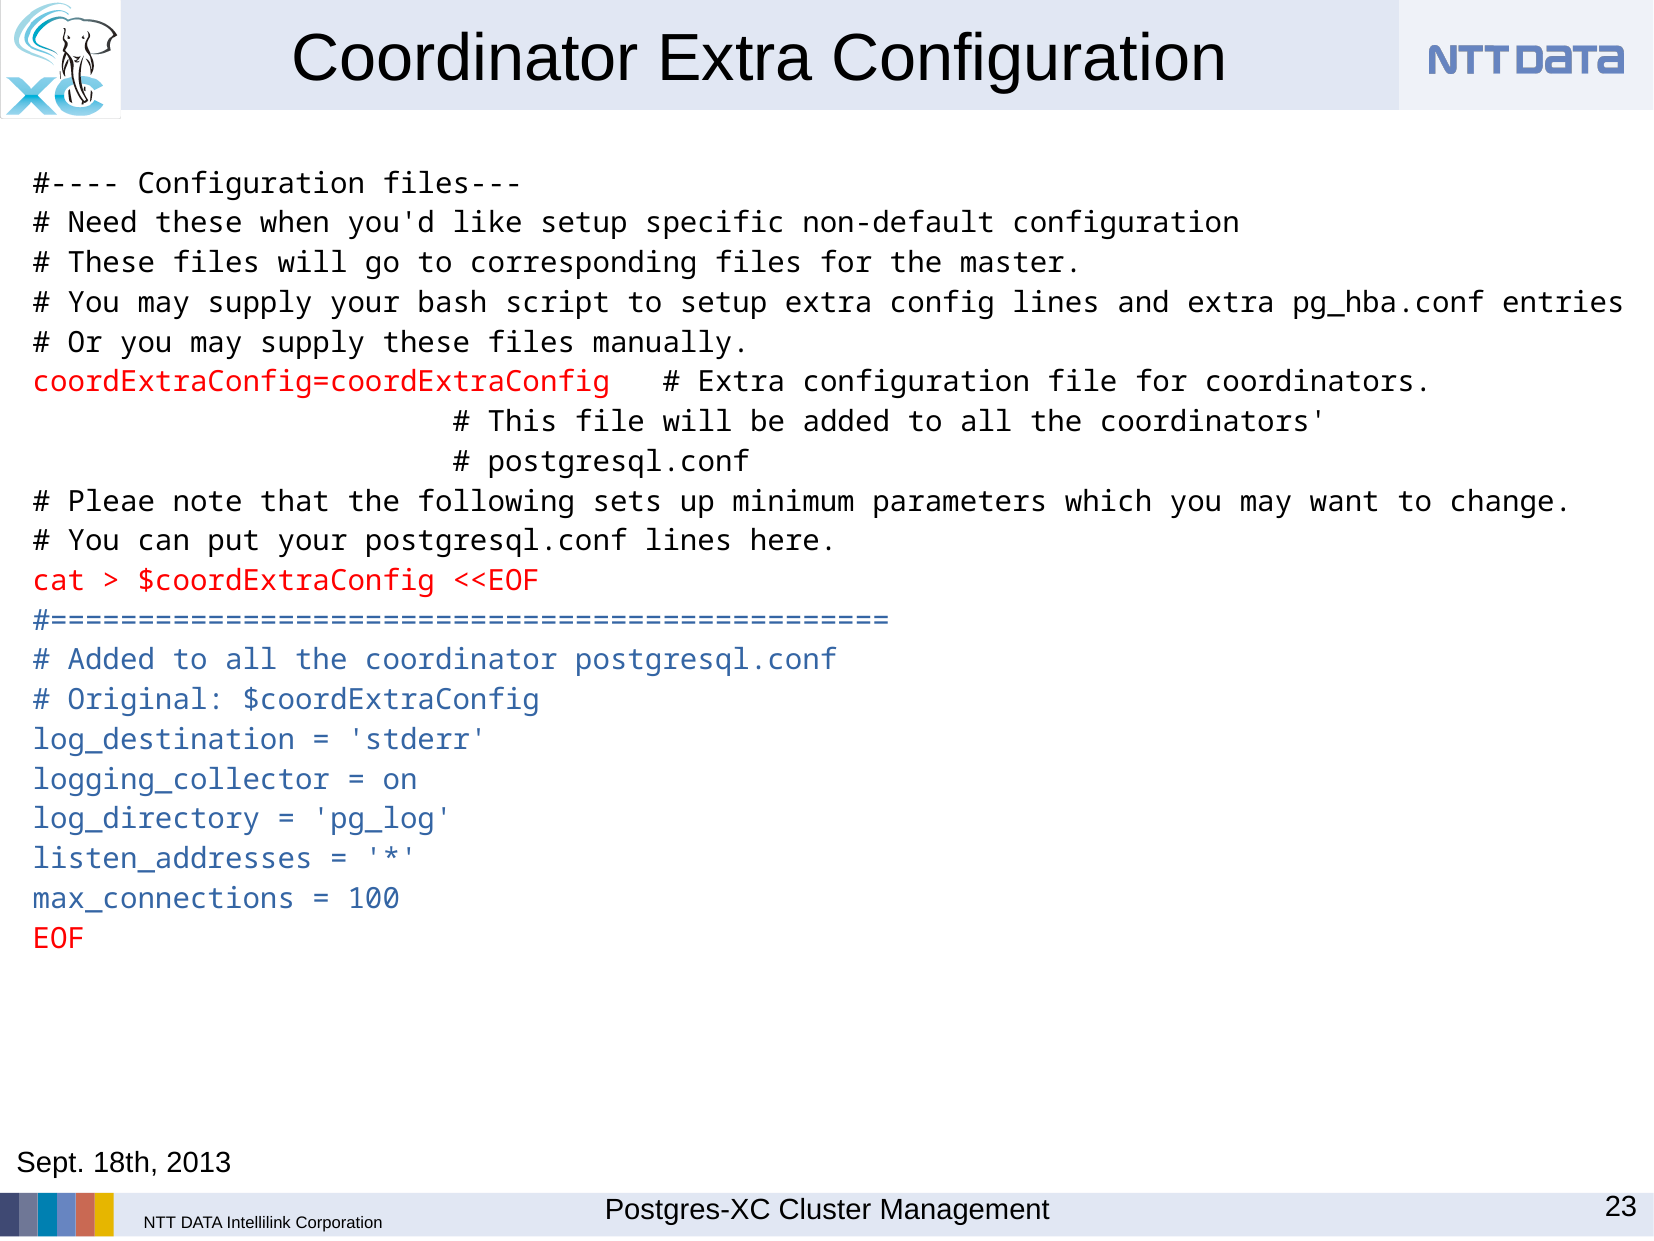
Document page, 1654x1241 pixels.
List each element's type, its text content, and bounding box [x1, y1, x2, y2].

picture [0, 0, 121, 119]
picture [1429, 45, 1624, 74]
text_box #---- Configuration files--- # Need these when you'd like setup specific non-default configuration # These files will go to corresponding files for the master. # You may supply your bash script to setup extra config lines and extra pg_hba.conf entries # Or you may supply these files manually. coordExtraConfig=coordExtraConfig # Extra configuration file for coordinators. # This file will be added to all the coordinators' # postgresql.conf # Pleae note that the following sets up minimum parameters which you may want to change. # You can put your postgresql.conf lines here. cat > $coordExtraConfig <<EOF #================================================ # Added to all the coordinator postgresql.conf # Original: $coordExtraConfig log_destination = 'stderr' logging_collector = on log_directory = 'pg_log' listen_addresses = '*' max_connections = 100 EOF [17, 154, 1654, 911]
title Coordinator Extra Configuration [120, 3, 1399, 110]
